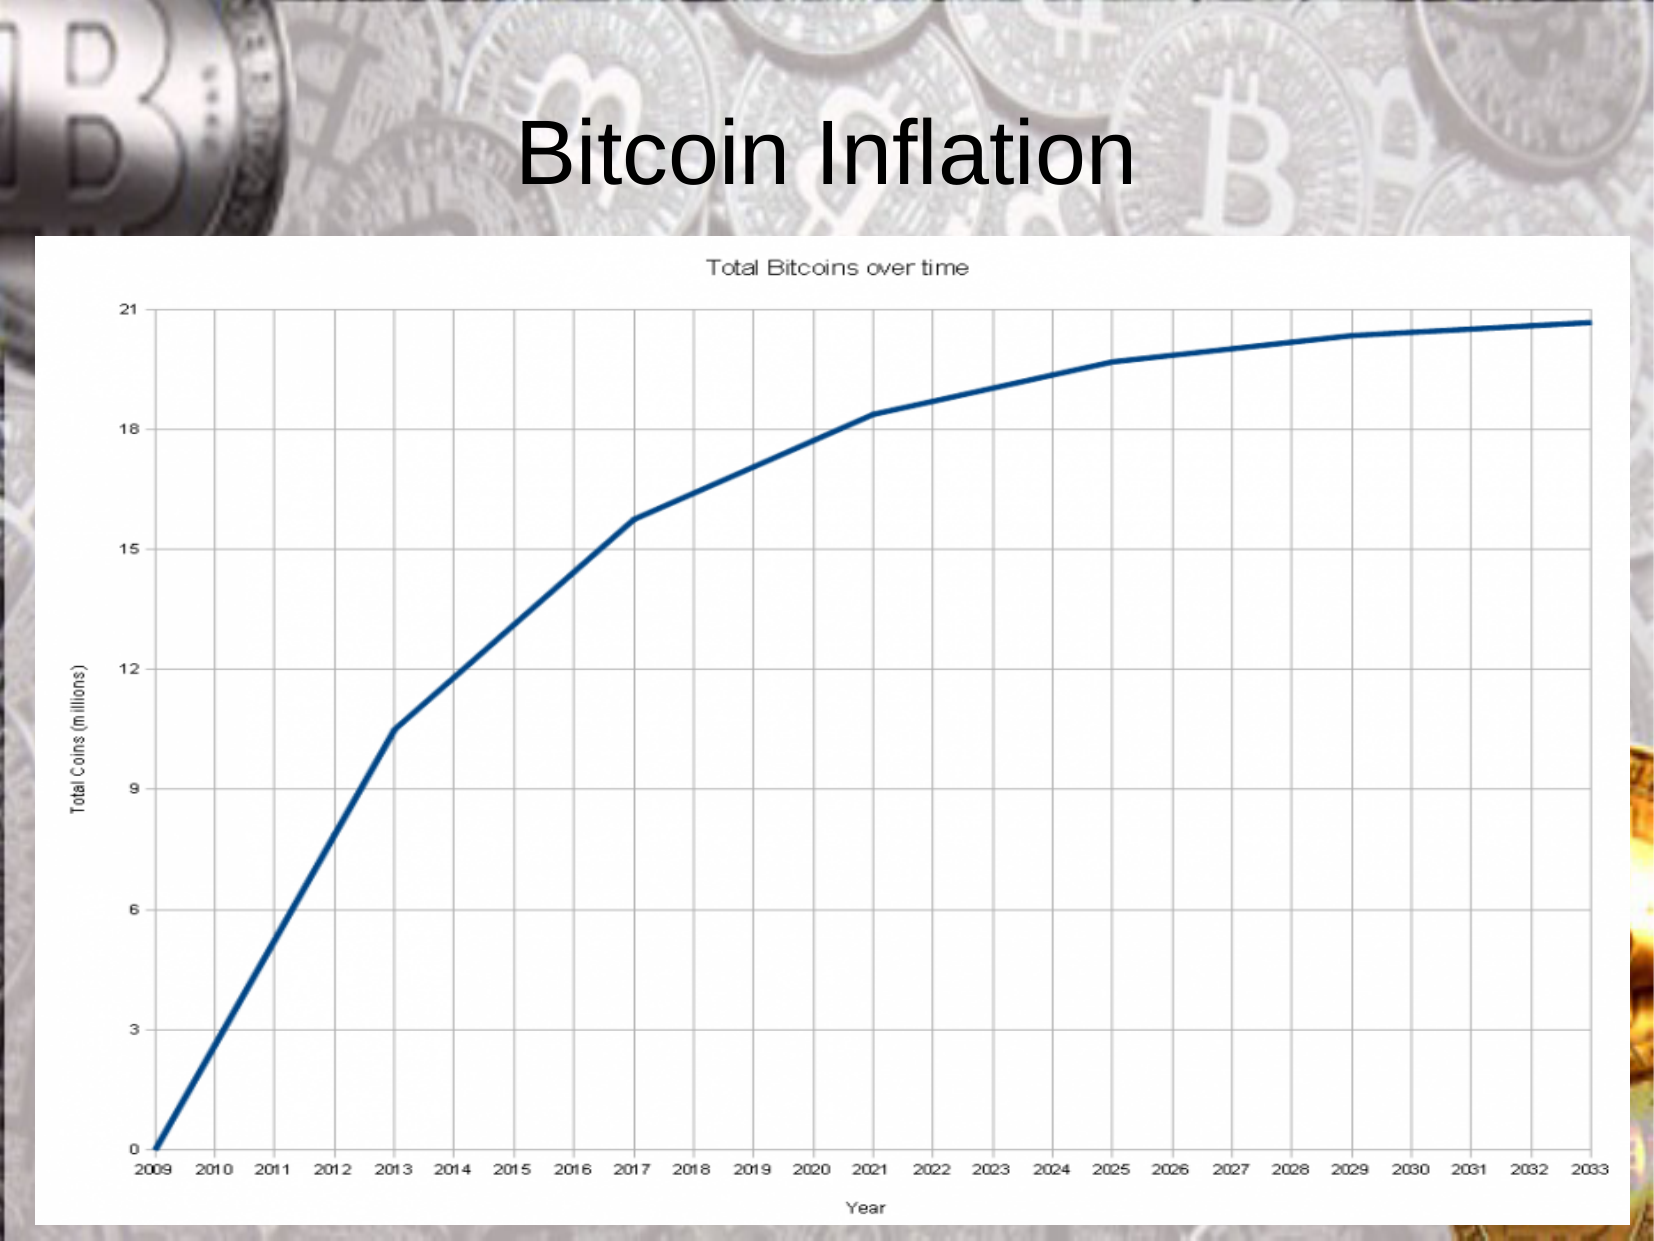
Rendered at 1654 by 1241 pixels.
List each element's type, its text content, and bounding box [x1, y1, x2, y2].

picture [0, 0, 1654, 1241]
title Bitcoin Inflation [82, 49, 1571, 236]
